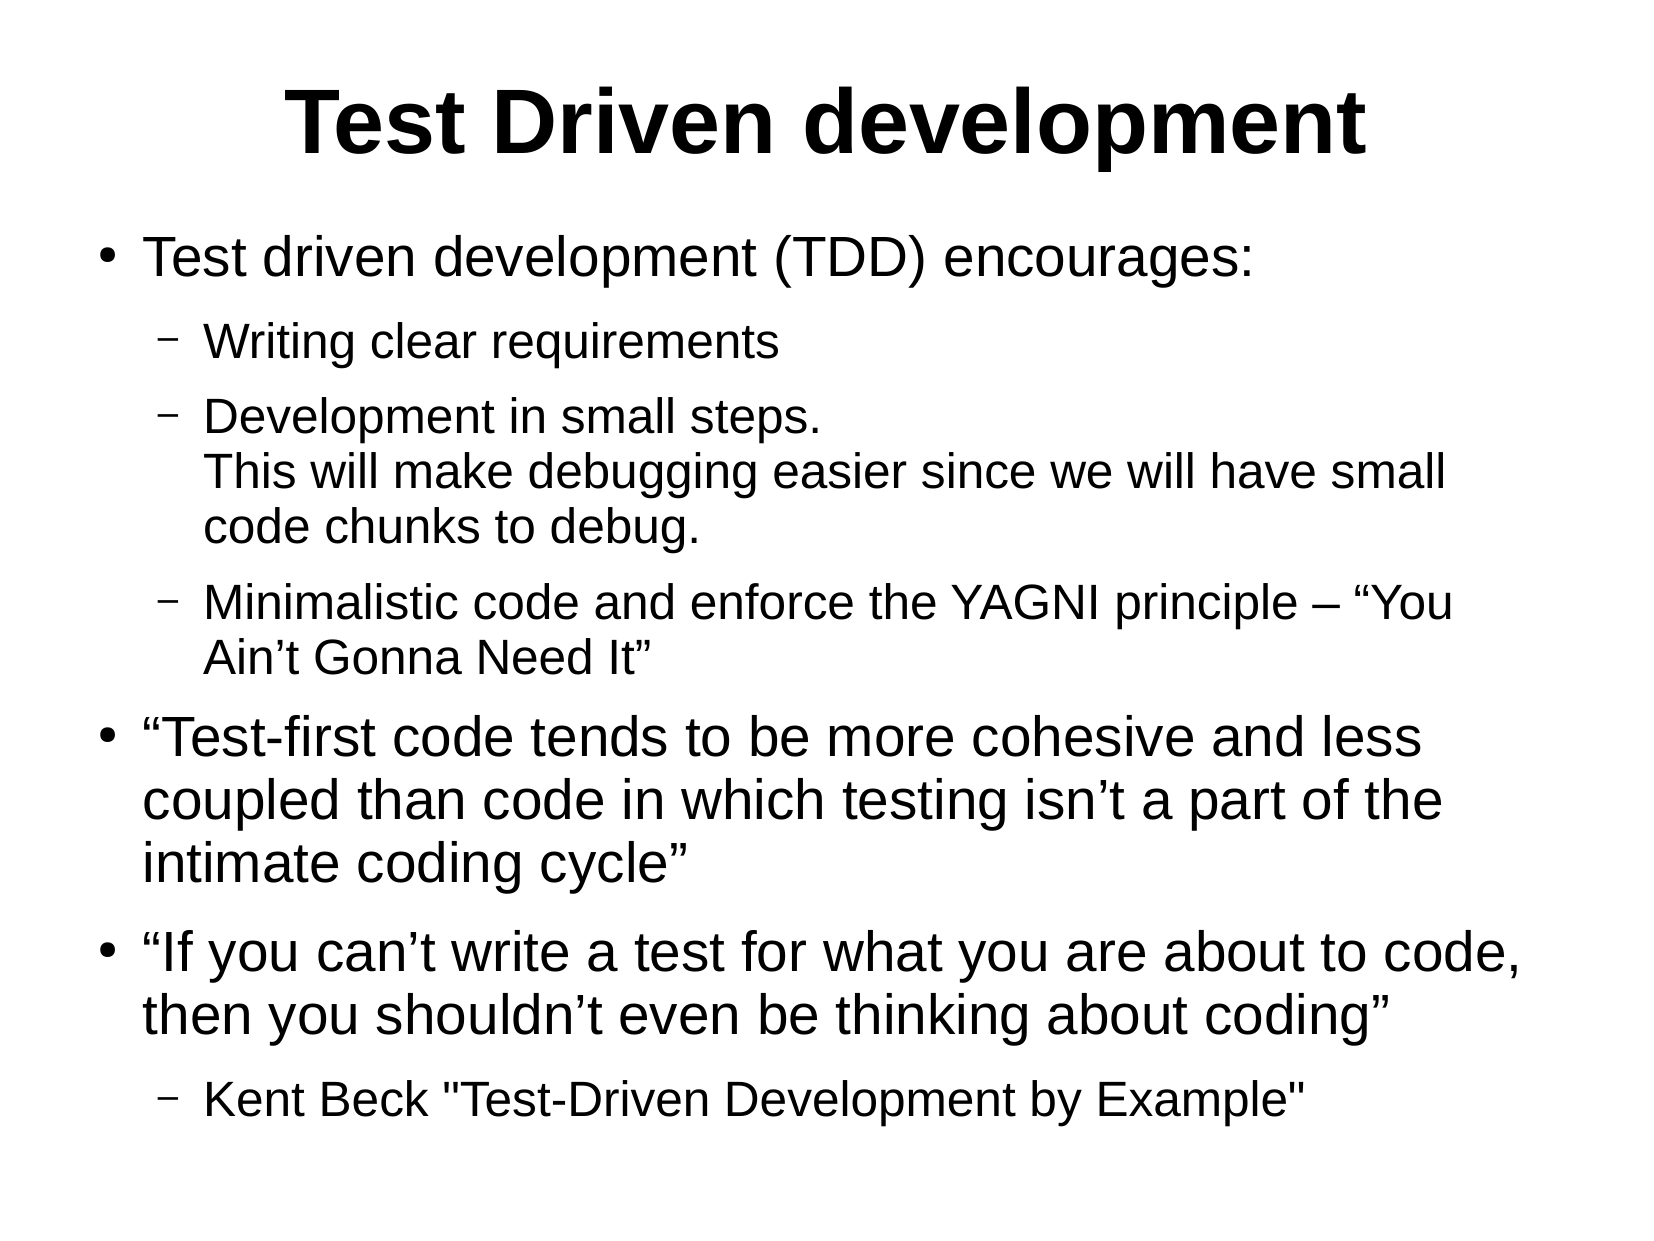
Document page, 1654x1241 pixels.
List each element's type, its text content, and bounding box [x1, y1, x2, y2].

title Test Driven development [82, 49, 1571, 196]
list Test driven development (TDD) encourages: Writing clear requirements Development in small steps. This will make debugging easier since we will have small code chunks to debug. Minimalistic code and enforce the YAGNI principle – “You Ain’t Gonna Need It” “Test-first code tends to be more cohesive and less coupled than code in which testing isn’t a part of the intimate coding cycle” “If you can’t write a test for what you are about to code, then you shouldn’t even be thinking about coding” Kent Beck "Test-Driven Development by Example" [82, 225, 1538, 1186]
